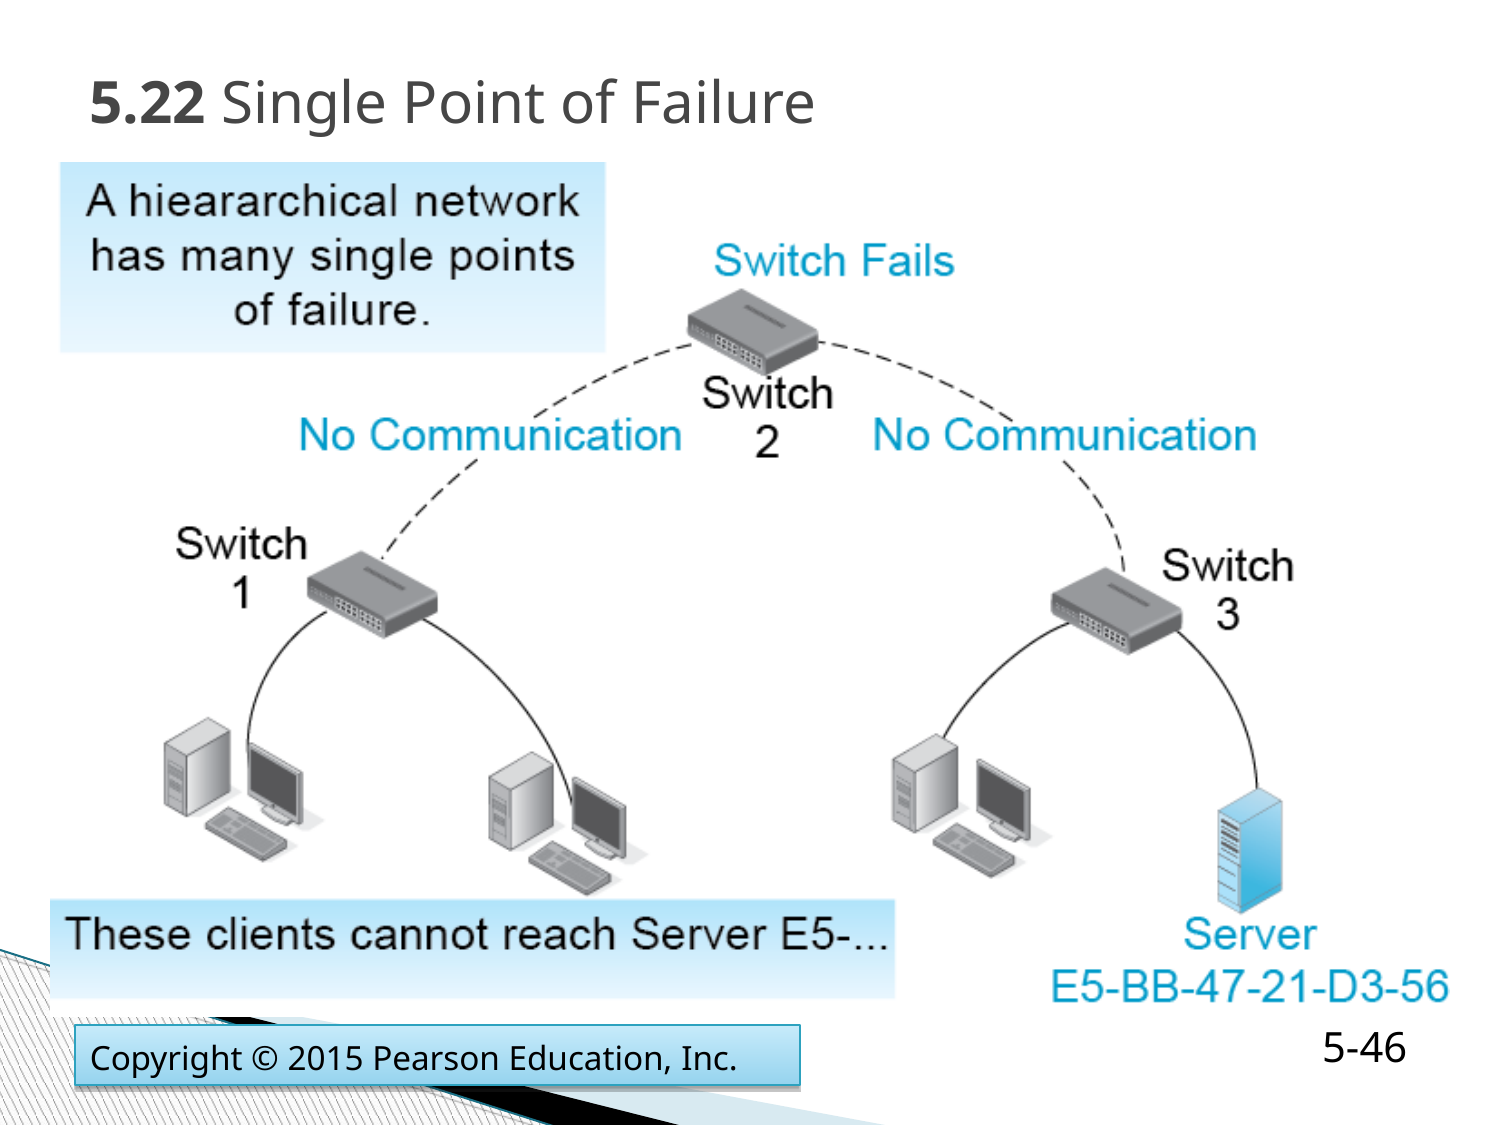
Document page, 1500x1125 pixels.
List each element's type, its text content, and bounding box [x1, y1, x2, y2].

footer Copyright © 2015 Pearson Education, Inc. [75, 1025, 800, 1085]
title 5.22 Single Point of Failure [75, 37, 1425, 162]
picture [0, 162, 1450, 1125]
slide_number 5-<number> [1262, 1025, 1423, 1085]
